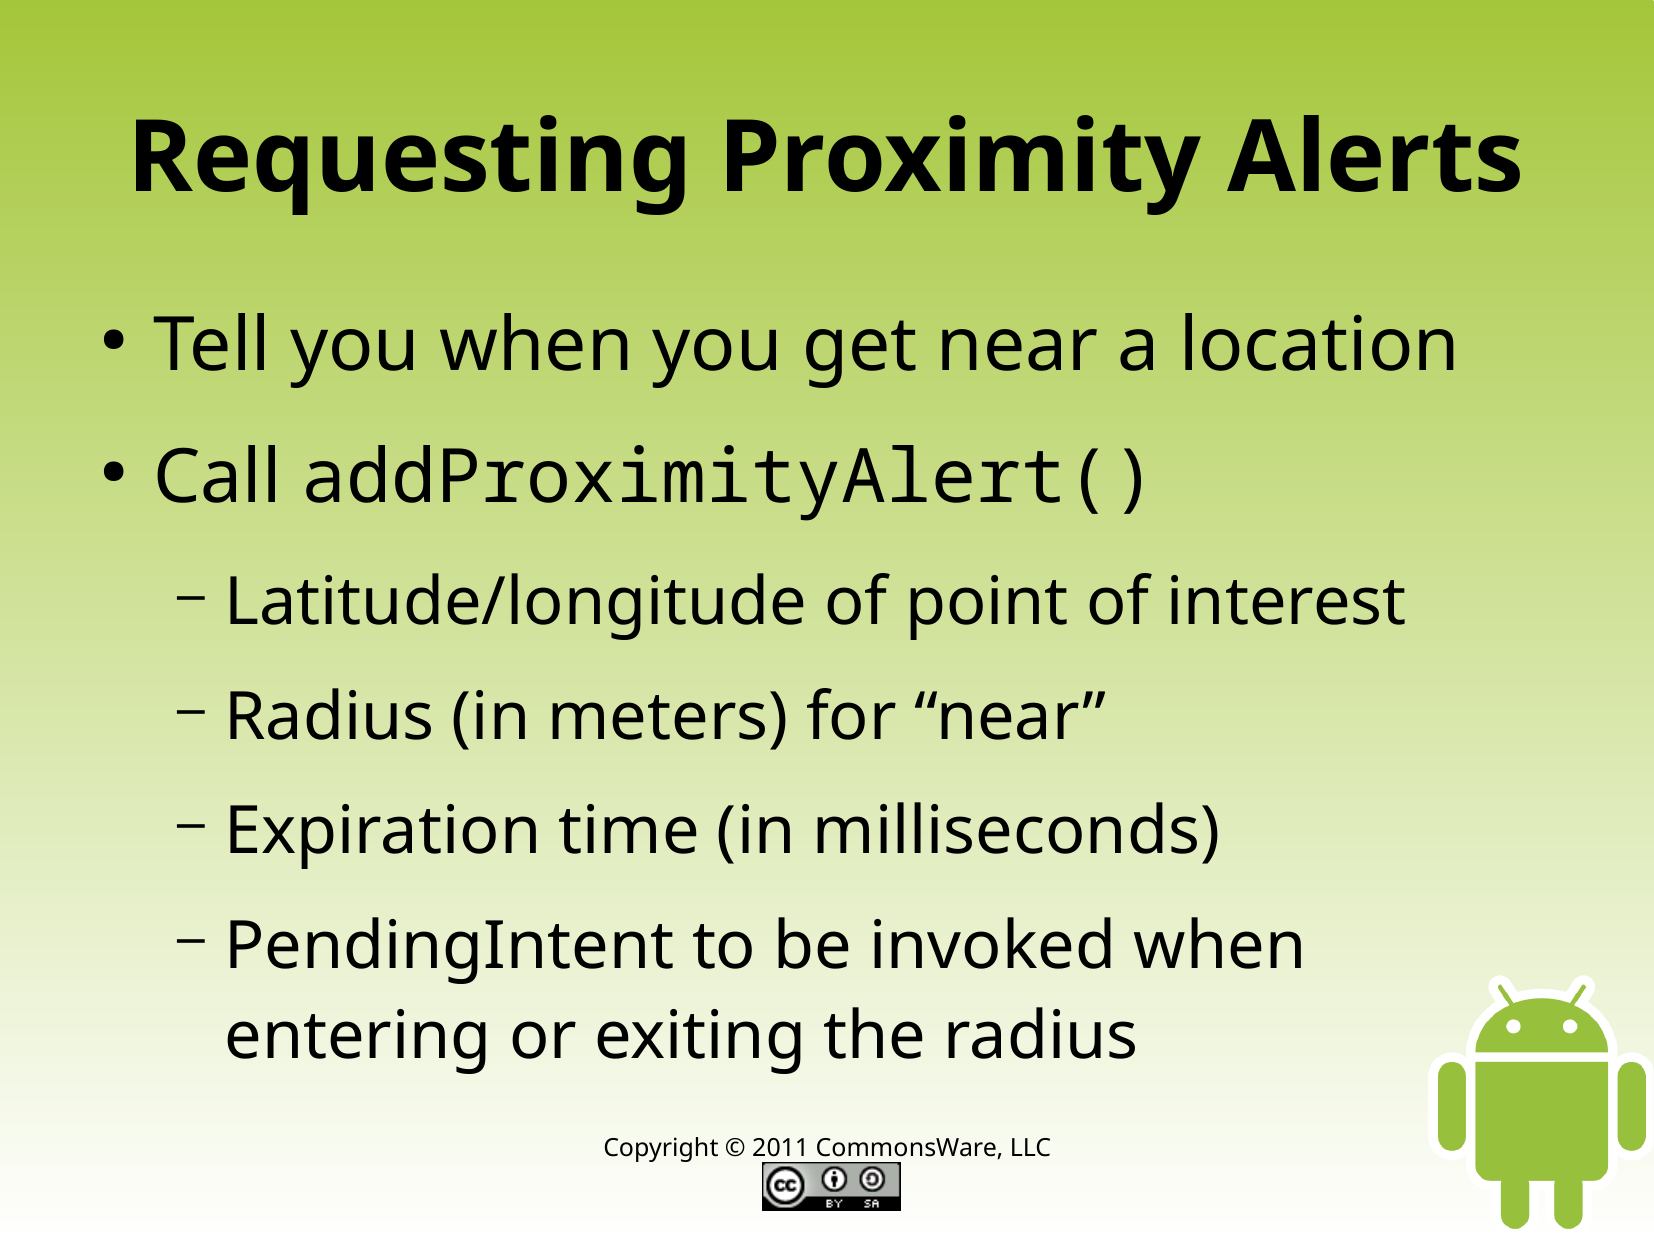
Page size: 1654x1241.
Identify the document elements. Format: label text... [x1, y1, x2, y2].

picture [1428, 975, 1654, 1238]
list Tell you when you get near a location Call addProximityAlert() Latitude/longitude of point of interest Radius (in meters) for “near” Expiration time (in milliseconds) PendingIntent to be invoked when entering or exiting the radius [82, 290, 1571, 1109]
picture [762, 1162, 901, 1211]
title Requesting Proximity Alerts [82, 49, 1571, 257]
